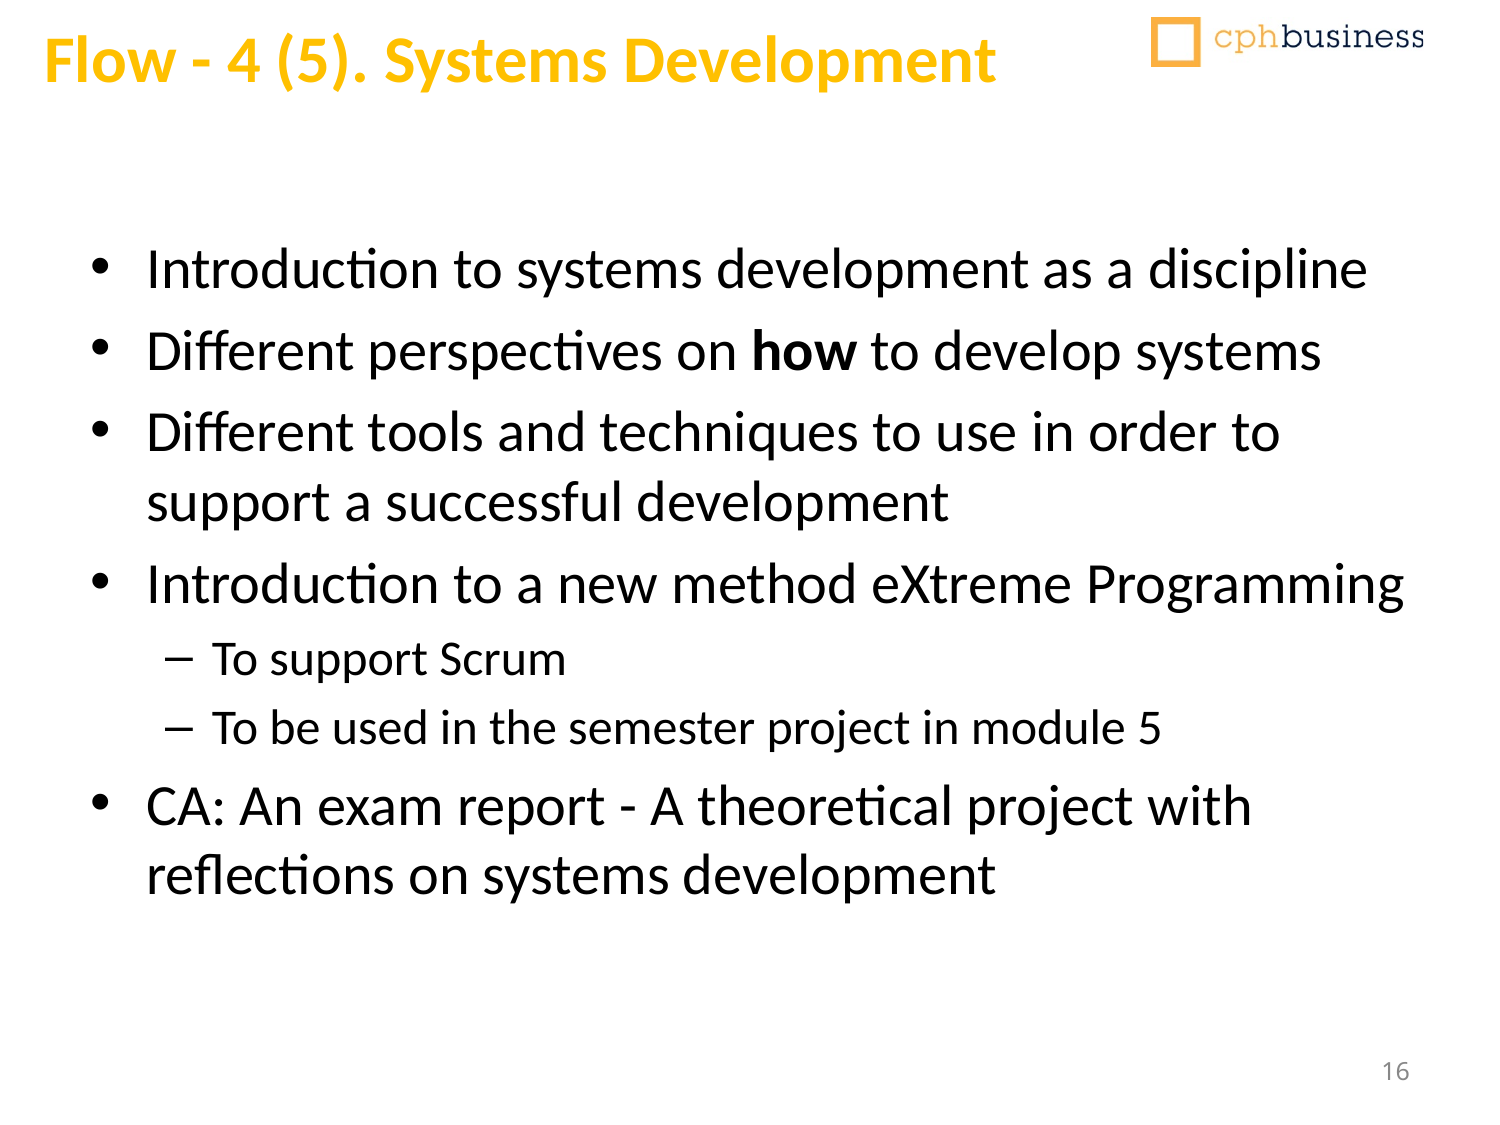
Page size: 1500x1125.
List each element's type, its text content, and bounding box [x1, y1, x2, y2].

title Flow - 4 (5). Systems Development [29, 0, 1380, 116]
slide_number <number> [1074, 1042, 1425, 1103]
list Introduction to systems development as a discipline Different perspectives on how to develop systems Different tools and techniques to use in order to support a successful development Introduction to a new method eXtreme Programming To support Scrum To be used in the semester project in module 5 CA: An exam report - A theoretical project with reflections on systems development [75, 222, 1425, 1005]
picture [1380, 17, 1424, 67]
